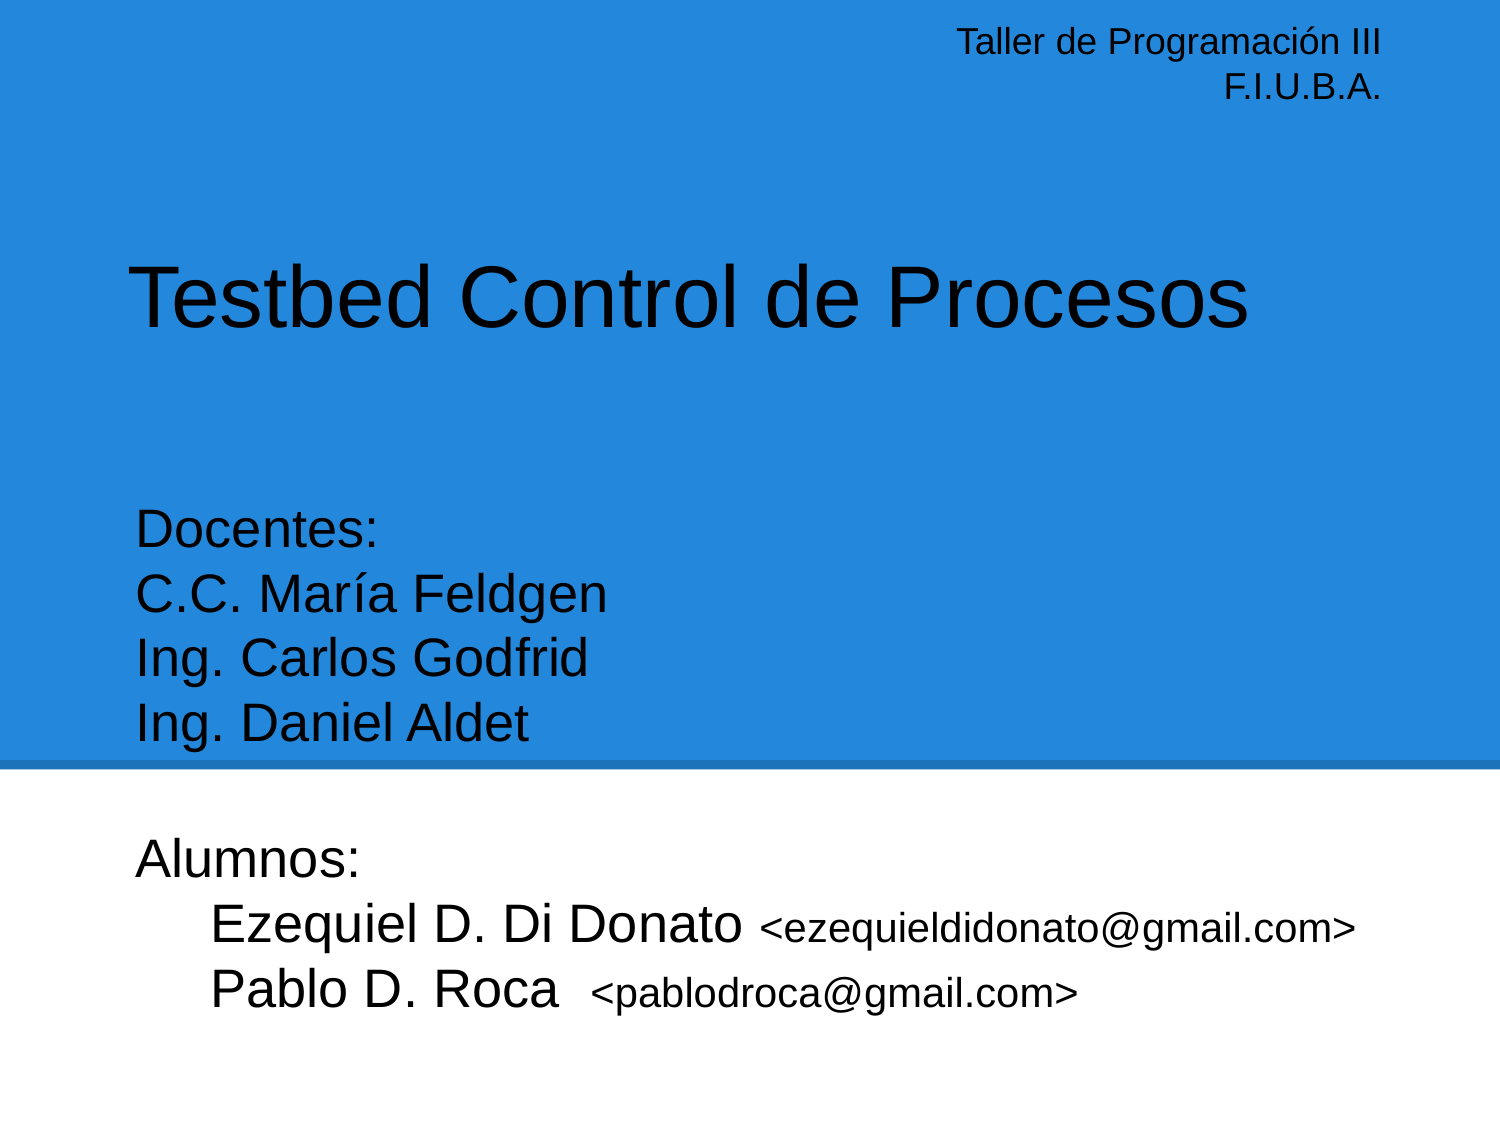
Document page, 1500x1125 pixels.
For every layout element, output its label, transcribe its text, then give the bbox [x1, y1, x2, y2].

subtitle Alumnos: Ezequiel D. Di Donato <ezequieldidonato@gmail.com> Pablo D. Roca <pablodroca@gmail.com> [120, 808, 1396, 1125]
title Docentes: C.C. María Feldgen Ing. Carlos Godfrid Ing. Daniel Aldet [120, 477, 1396, 768]
title Taller de Programación III F.I.U.B.A. [122, 0, 1398, 122]
title Testbed Control de Procesos [112, 142, 1388, 361]
